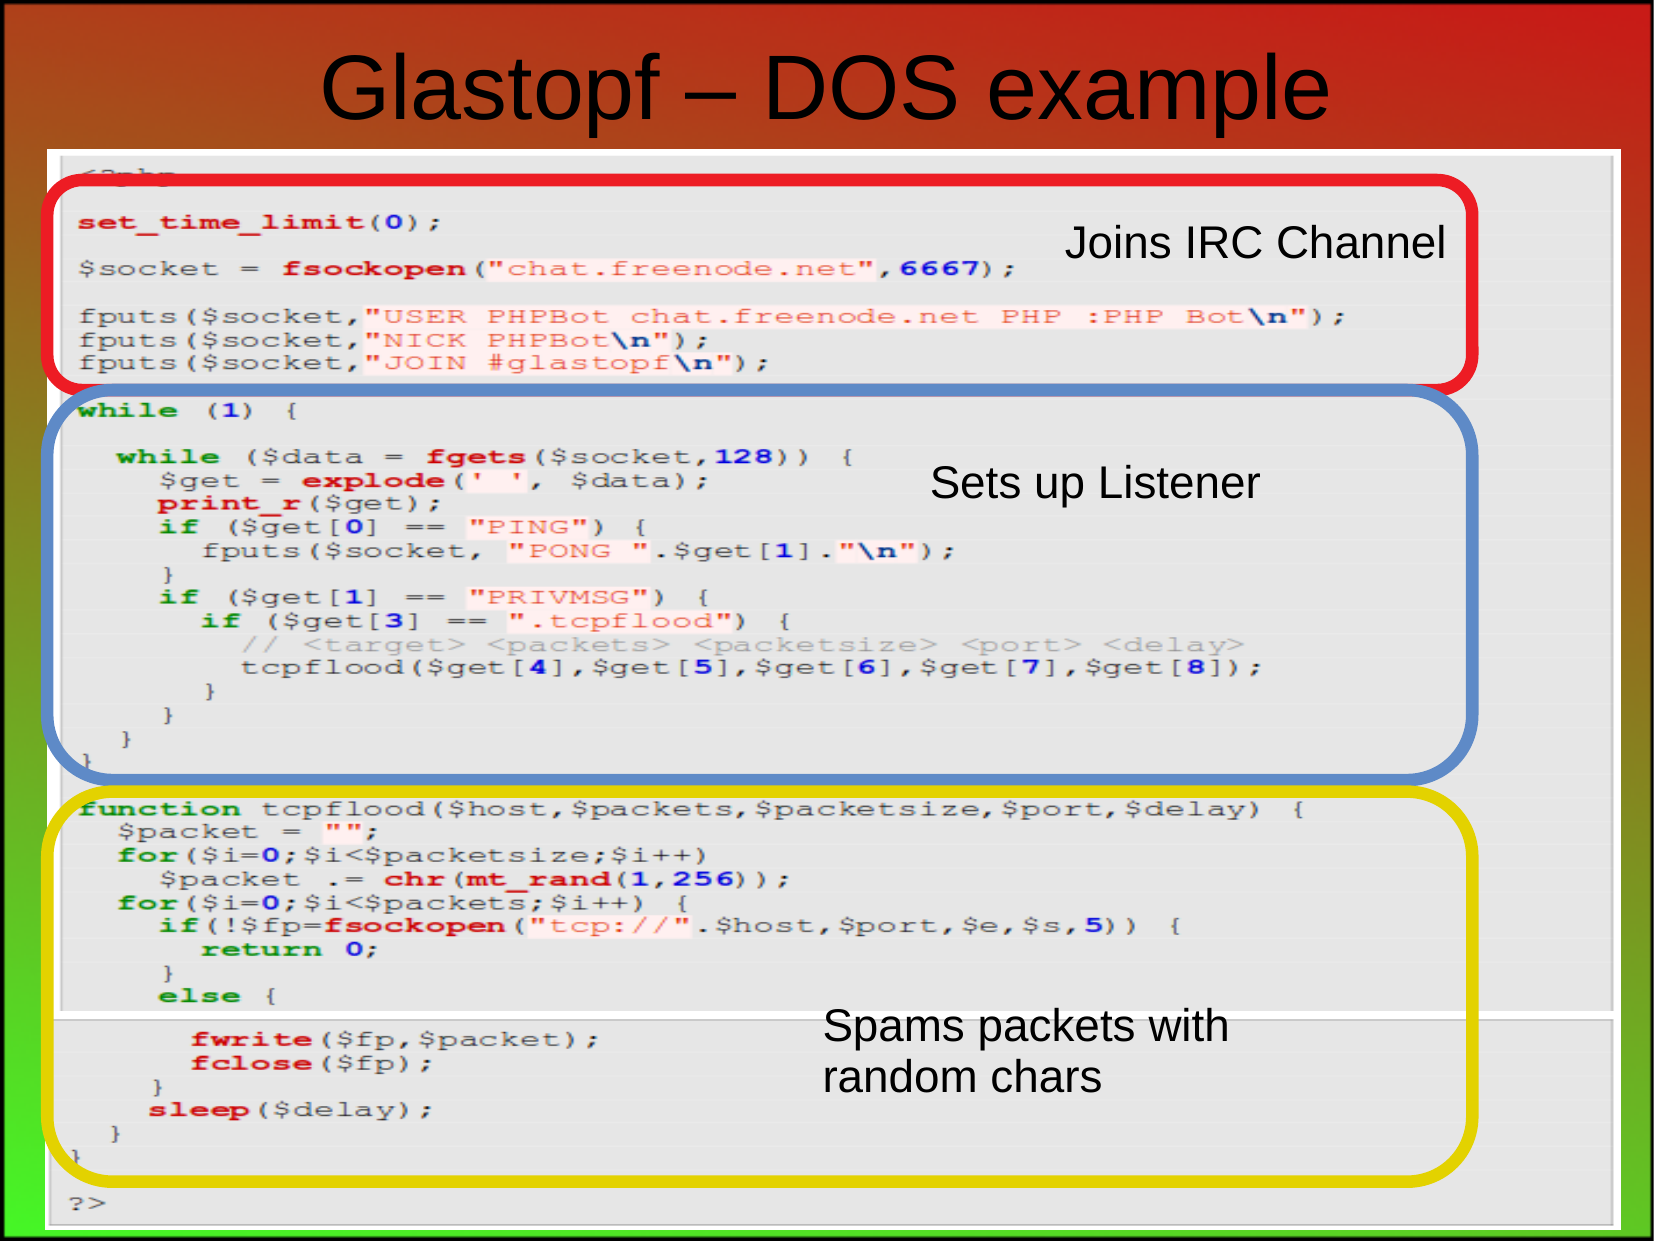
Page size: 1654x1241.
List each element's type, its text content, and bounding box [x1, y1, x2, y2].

text_box Joins IRC Channel [1050, 210, 1473, 286]
picture [0, 0, 1654, 1241]
text_box Sets up Listener [915, 450, 1336, 526]
text_box Spams packets with random chars [807, 992, 1351, 1111]
title Glastopf – DOS example [82, 0, 1571, 149]
